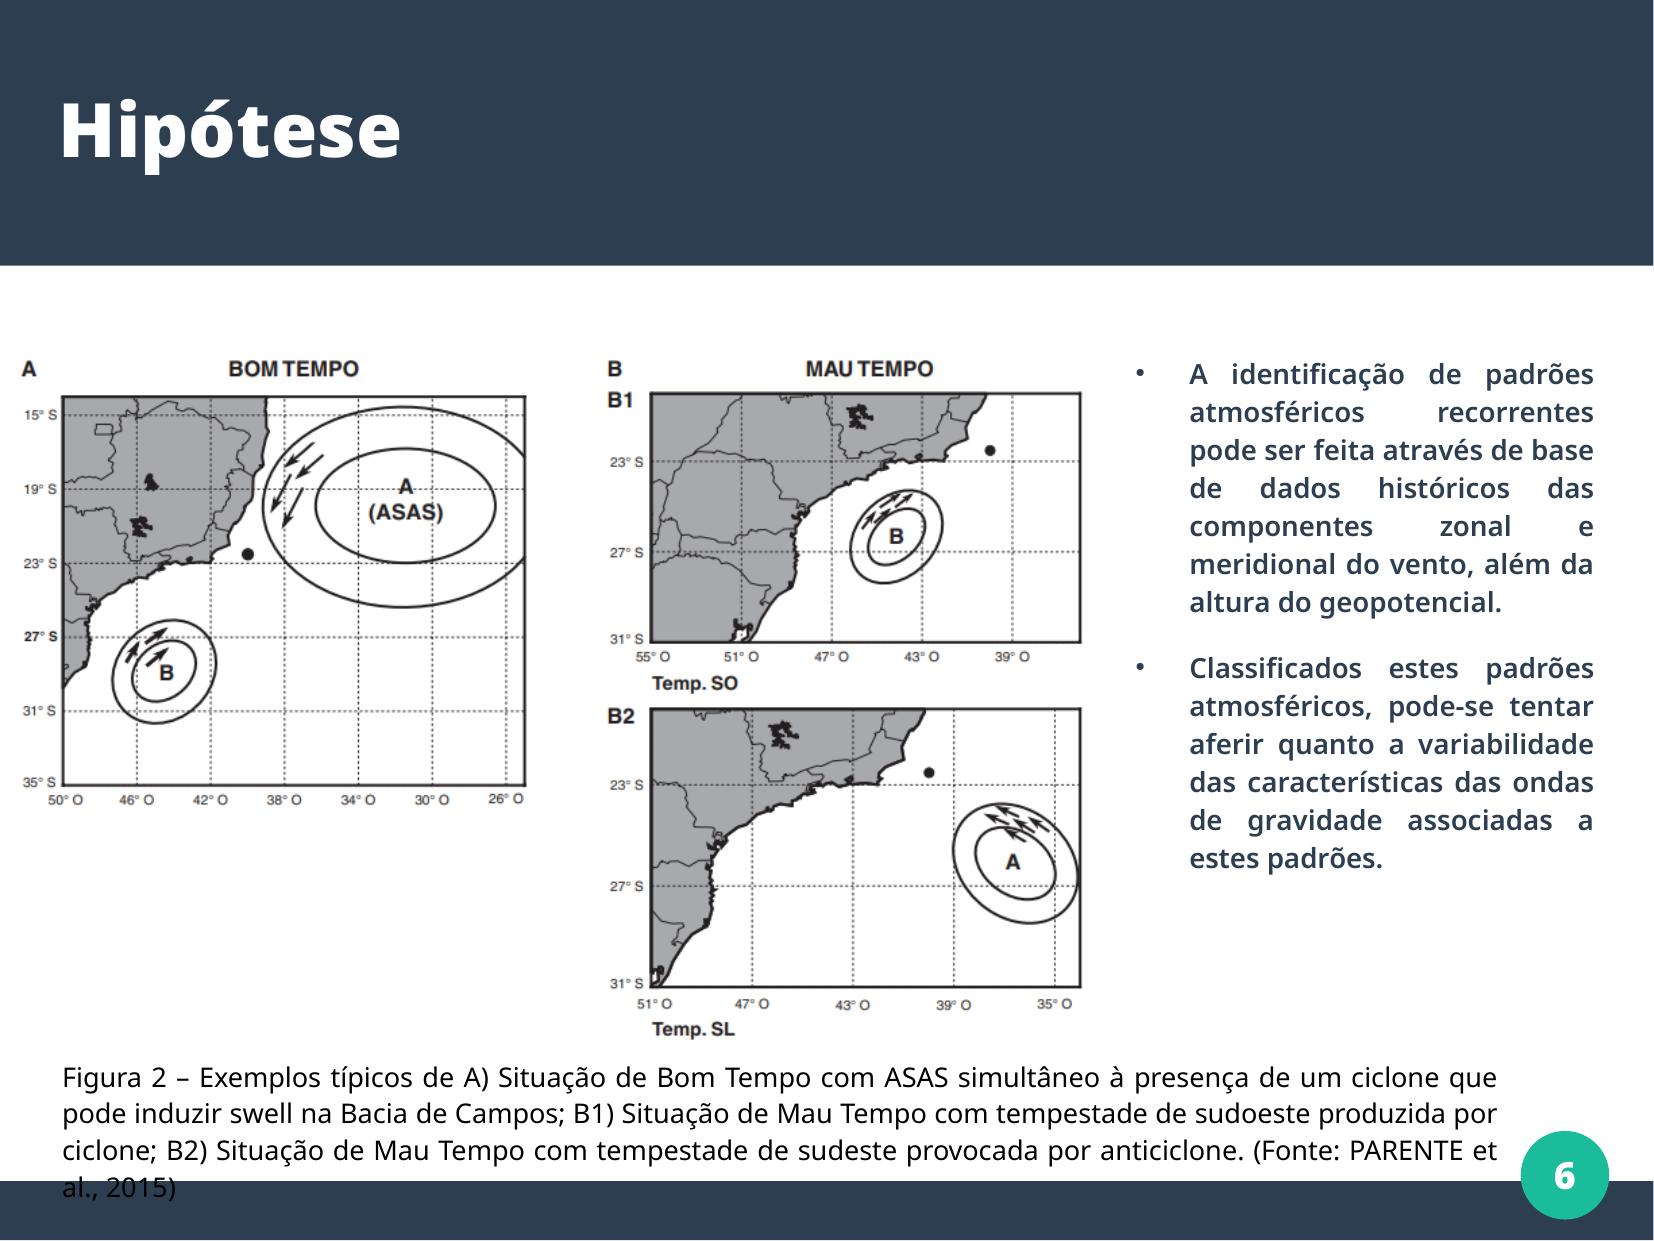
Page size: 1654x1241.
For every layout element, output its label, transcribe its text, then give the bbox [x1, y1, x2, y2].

list A identificação de padrões atmosféricos recorrentes pode ser feita através de base de dados históricos das componentes zonal e meridional do vento, além da altura do geopotencial. Classificados estes padrões atmosféricos, pode-se tentar aferir quanto a variabilidade das características das ondas de gravidade associadas a estes padrões. [1122, 354, 1595, 886]
picture [11, 336, 1099, 1052]
text_box Figura 2 – Exemplos típicos de A) Situação de Bom Tempo com ASAS simultâneo à presença de um ciclone que pode induzir swell na Bacia de Campos; B1) Situação de Mau Tempo com tempestade de sudoeste produzida por ciclone; B2) Situação de Mau Tempo com tempestade de sudeste provocada por anticiclone. (Fonte: PARENTE et al., 2015) [47, 1051, 1512, 1191]
title Hipótese [59, 49, 1595, 207]
